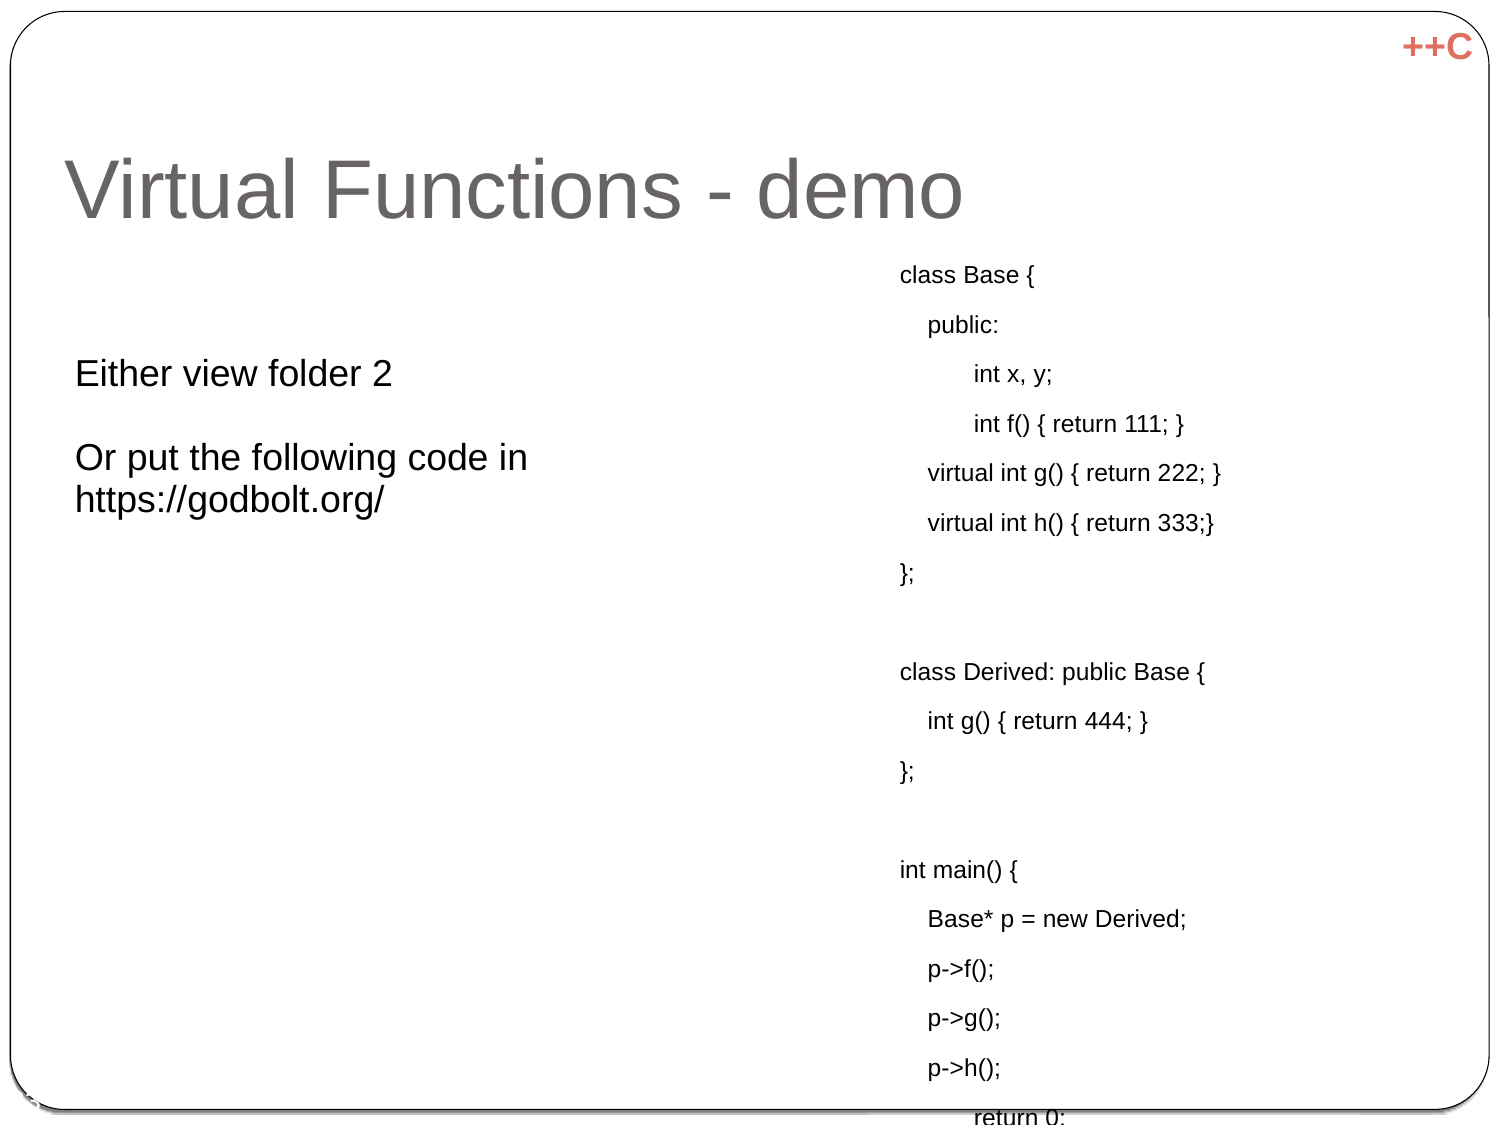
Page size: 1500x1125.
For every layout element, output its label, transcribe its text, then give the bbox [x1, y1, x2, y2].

title Virtual Functions - demo [50, 45, 1450, 250]
text_box Either view folder 2 Or put the following code in https://godbolt.org/ [60, 345, 751, 528]
text_box class Base { public: int x, y; int f() { return 111; } virtual int g() { return 222; } virtual int h() { return 333;} }; class Derived: public Base { int g() { return 444; } }; int main() { Base* p = new Derived; p->f(); p->g(); p->h(); return 0; } [885, 251, 1445, 1125]
slide_number <number> [0, 1074, 50, 1125]
